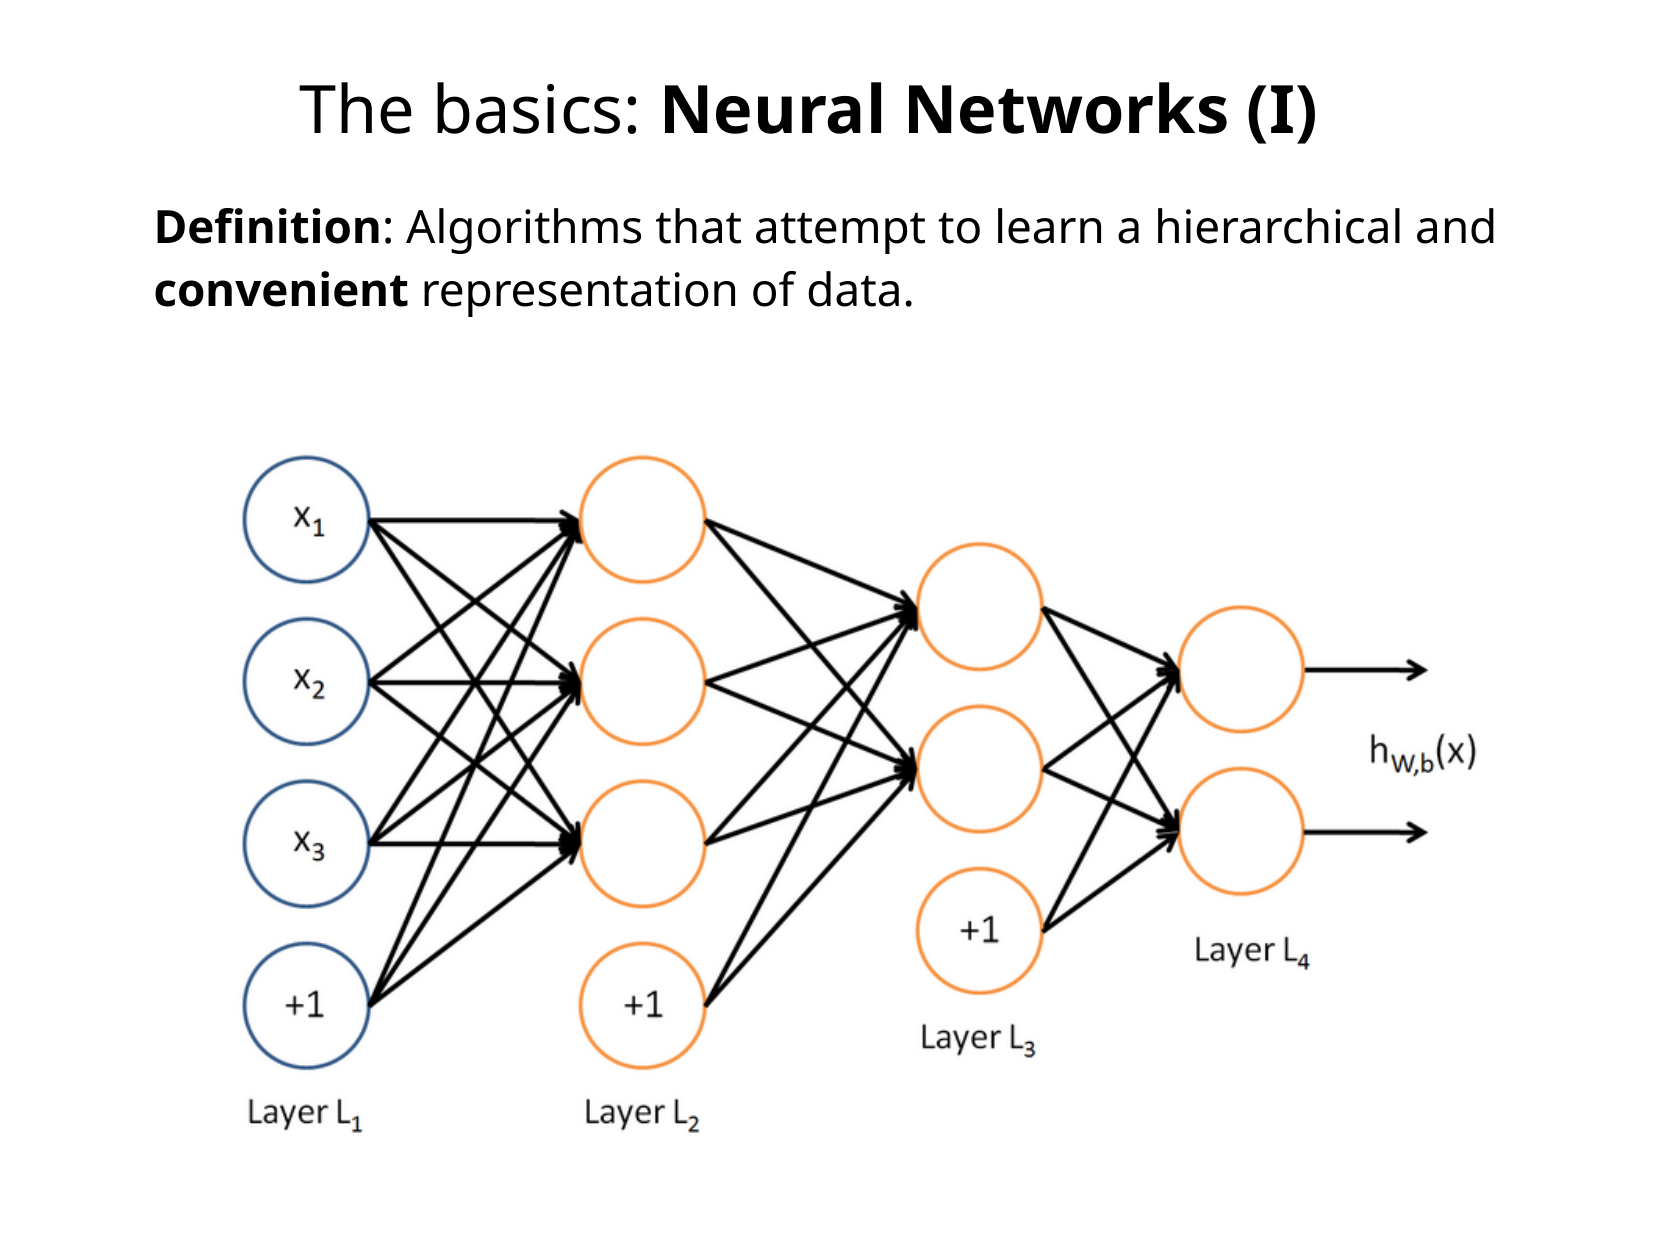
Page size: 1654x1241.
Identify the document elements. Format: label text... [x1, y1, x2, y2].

picture [235, 449, 1486, 1136]
title The basics: Neural Networks (I) [100, 49, 1518, 166]
list Definition: Algorithms that attempt to learn a hierarchical and convenient representation of data. [82, 195, 1571, 1010]
